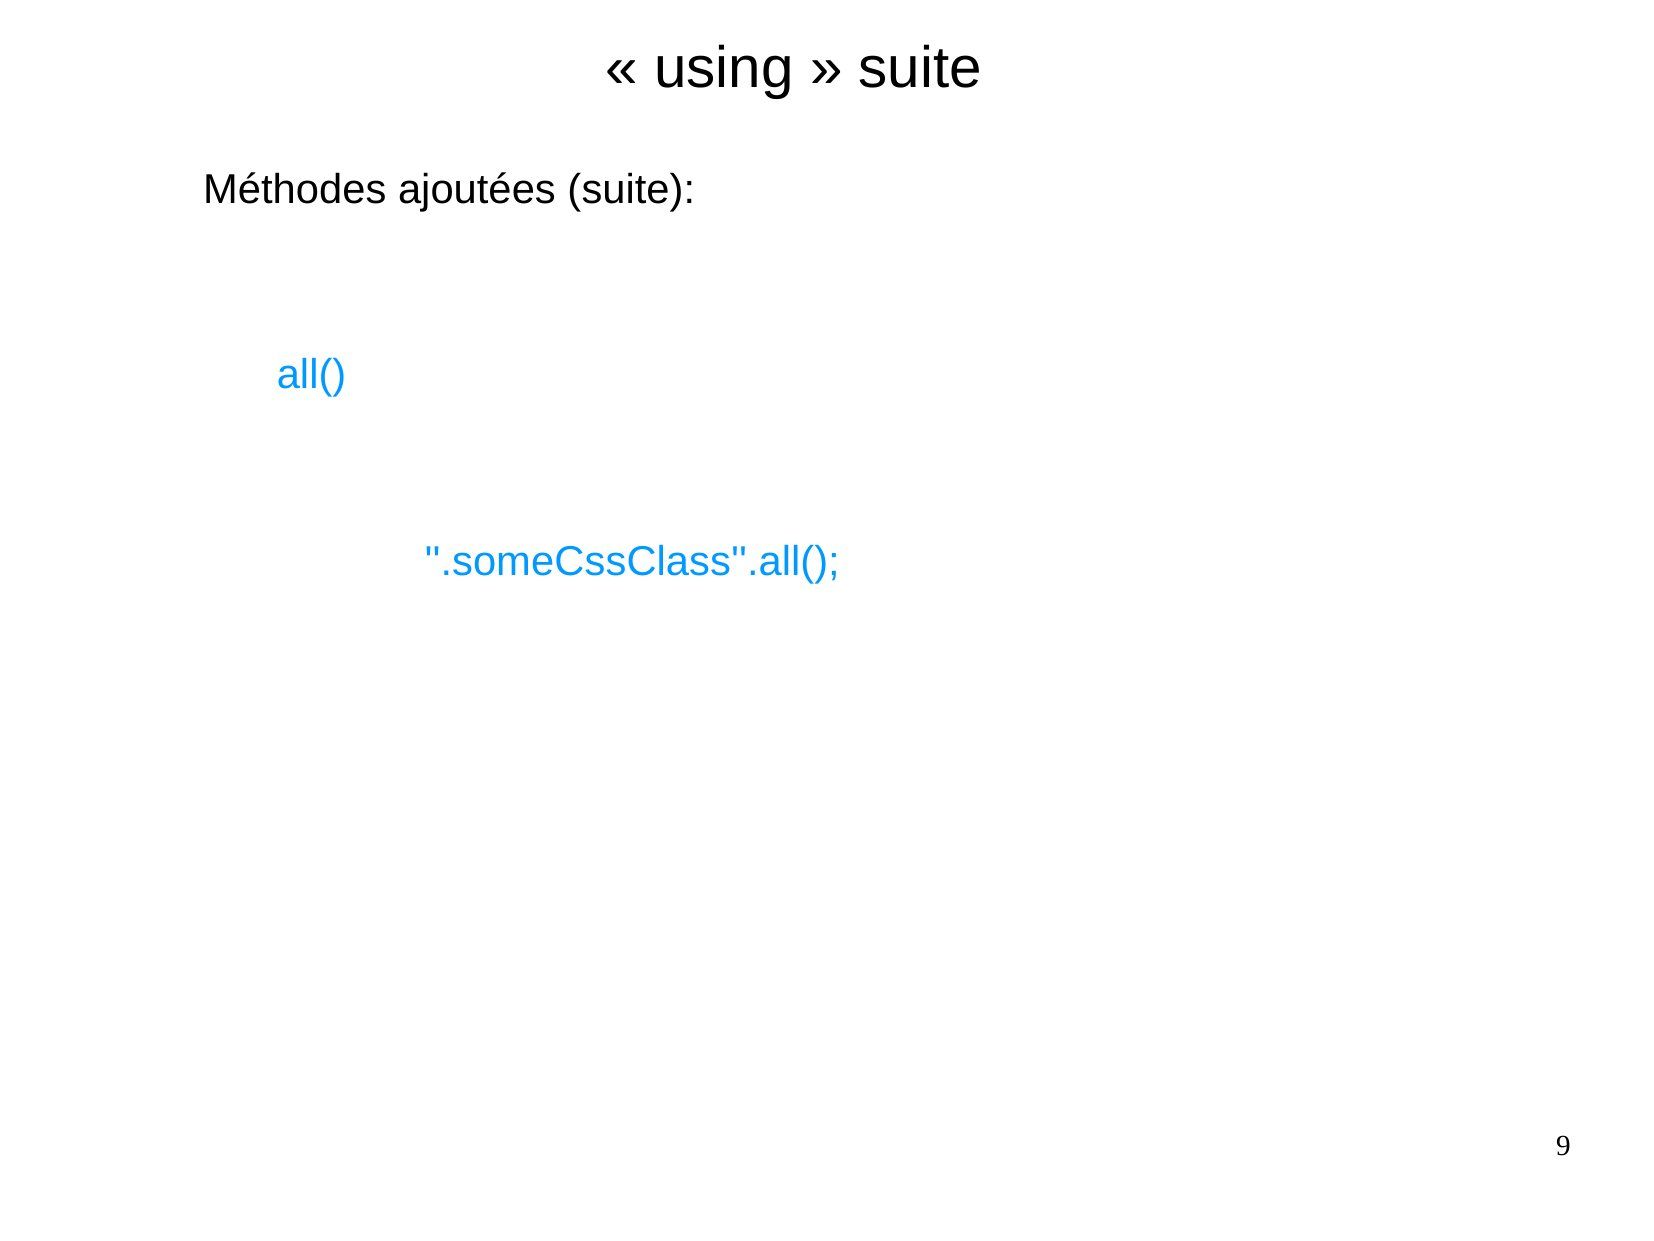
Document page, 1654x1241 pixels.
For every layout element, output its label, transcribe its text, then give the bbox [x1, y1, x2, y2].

text_box « using » suite [590, 27, 1127, 108]
text_box Méthodes ajoutées (suite): all() ''.someCssClass''.all(); [114, 111, 1549, 1039]
